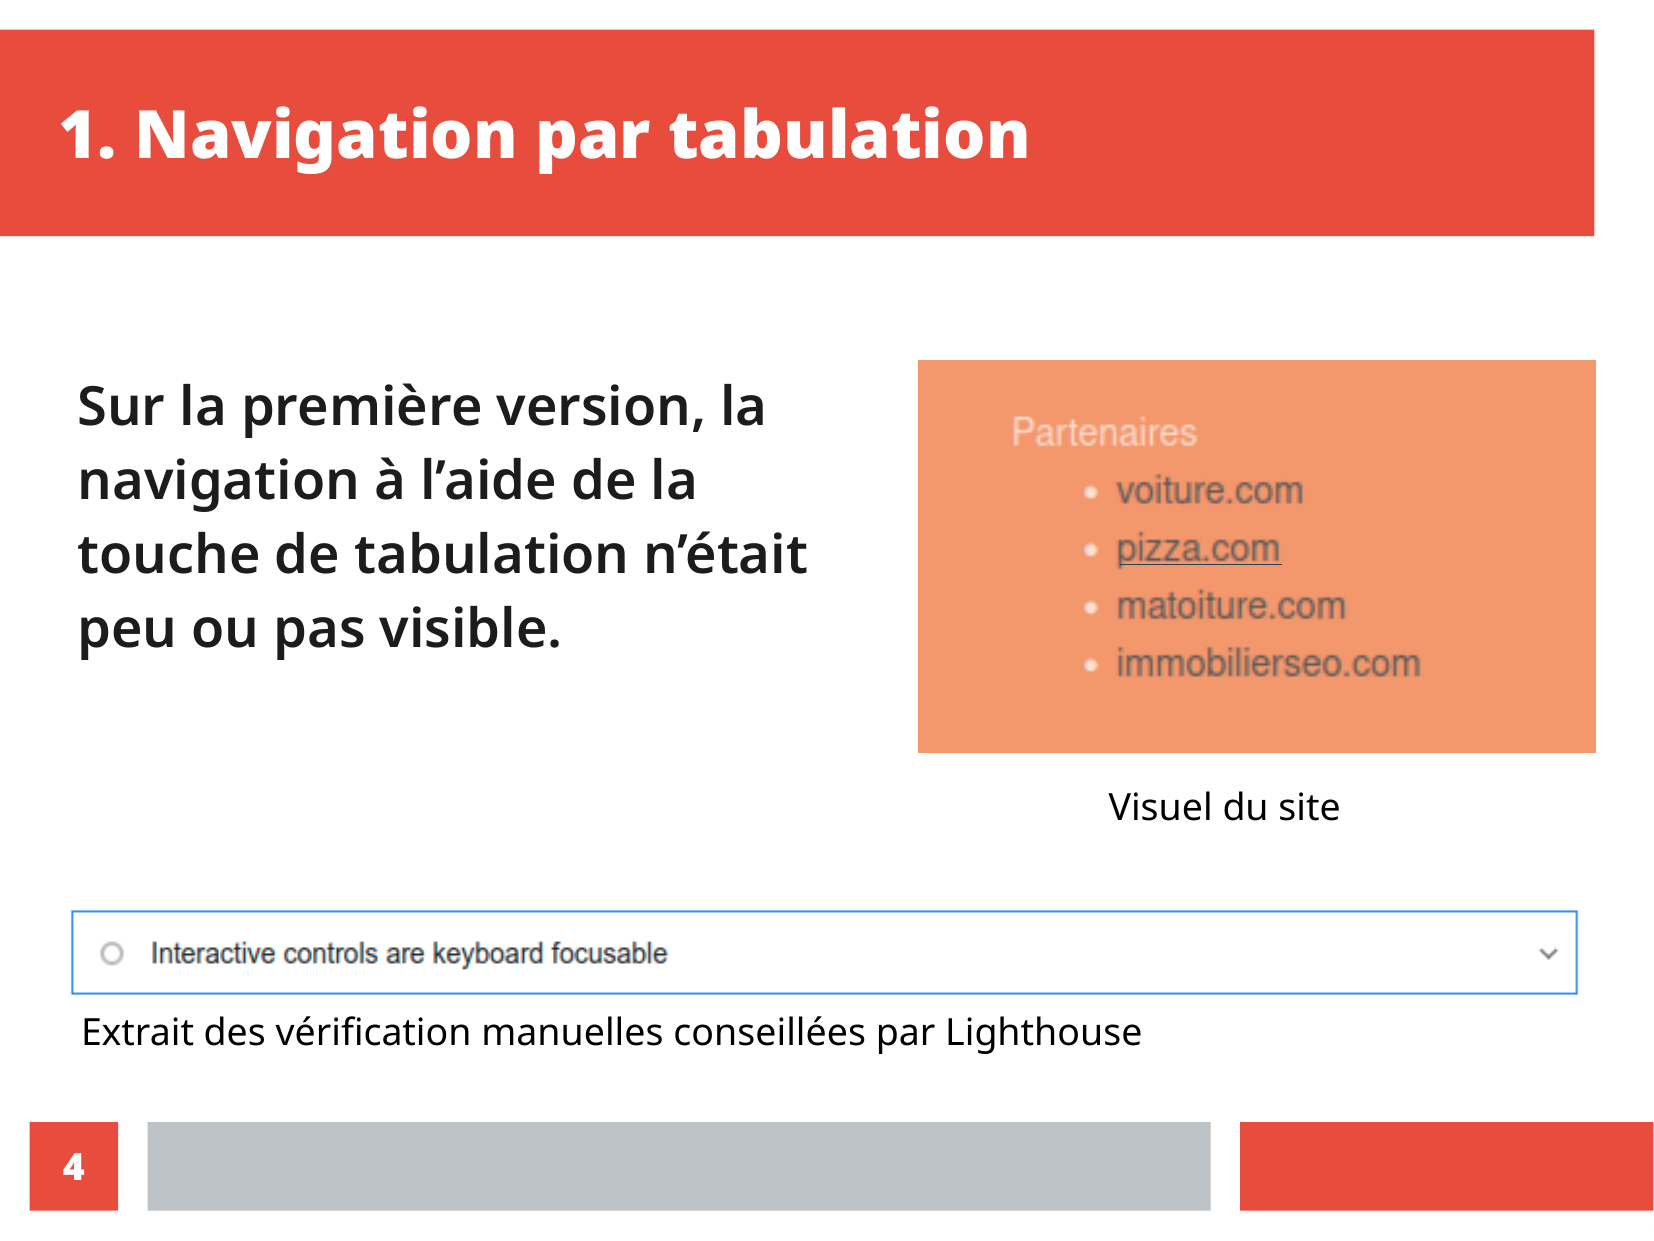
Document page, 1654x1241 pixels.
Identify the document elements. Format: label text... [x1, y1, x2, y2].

picture [918, 360, 1596, 753]
list Sur la première version, la navigation à l’aide de la touche de tabulation n’était peu ou pas visible. [77, 367, 813, 734]
text_box Visuel du site [1093, 773, 1375, 832]
title 1. Navigation par tabulation [59, 59, 1595, 207]
picture [66, 905, 1584, 999]
text_box Extrait des vérification manuelles conseillées par Lighthouse [66, 998, 1239, 1057]
